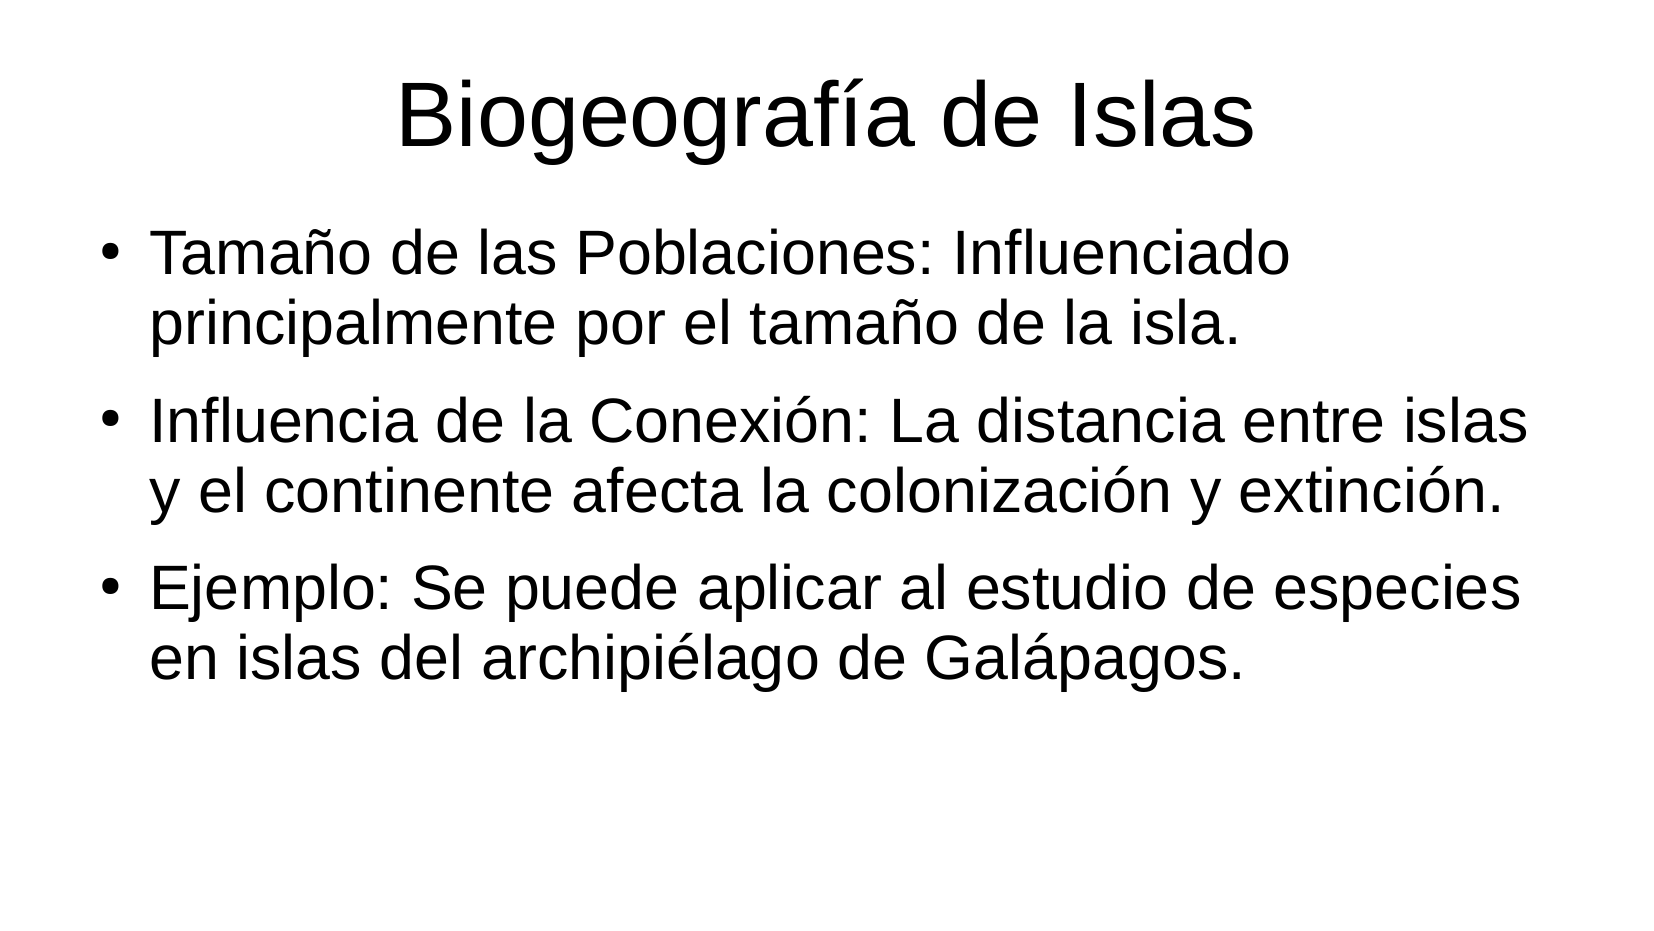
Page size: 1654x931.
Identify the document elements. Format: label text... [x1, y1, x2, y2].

title Biogeografía de Islas [82, 37, 1571, 193]
list Tamaño de las Poblaciones: Influenciado principalmente por el tamaño de la isla. Influencia de la Conexión: La distancia entre islas y el continente afecta la colonización y extinción. Ejemplo: Se puede aplicar al estudio de especies en islas del archipiélago de Galápagos. [82, 217, 1571, 758]
